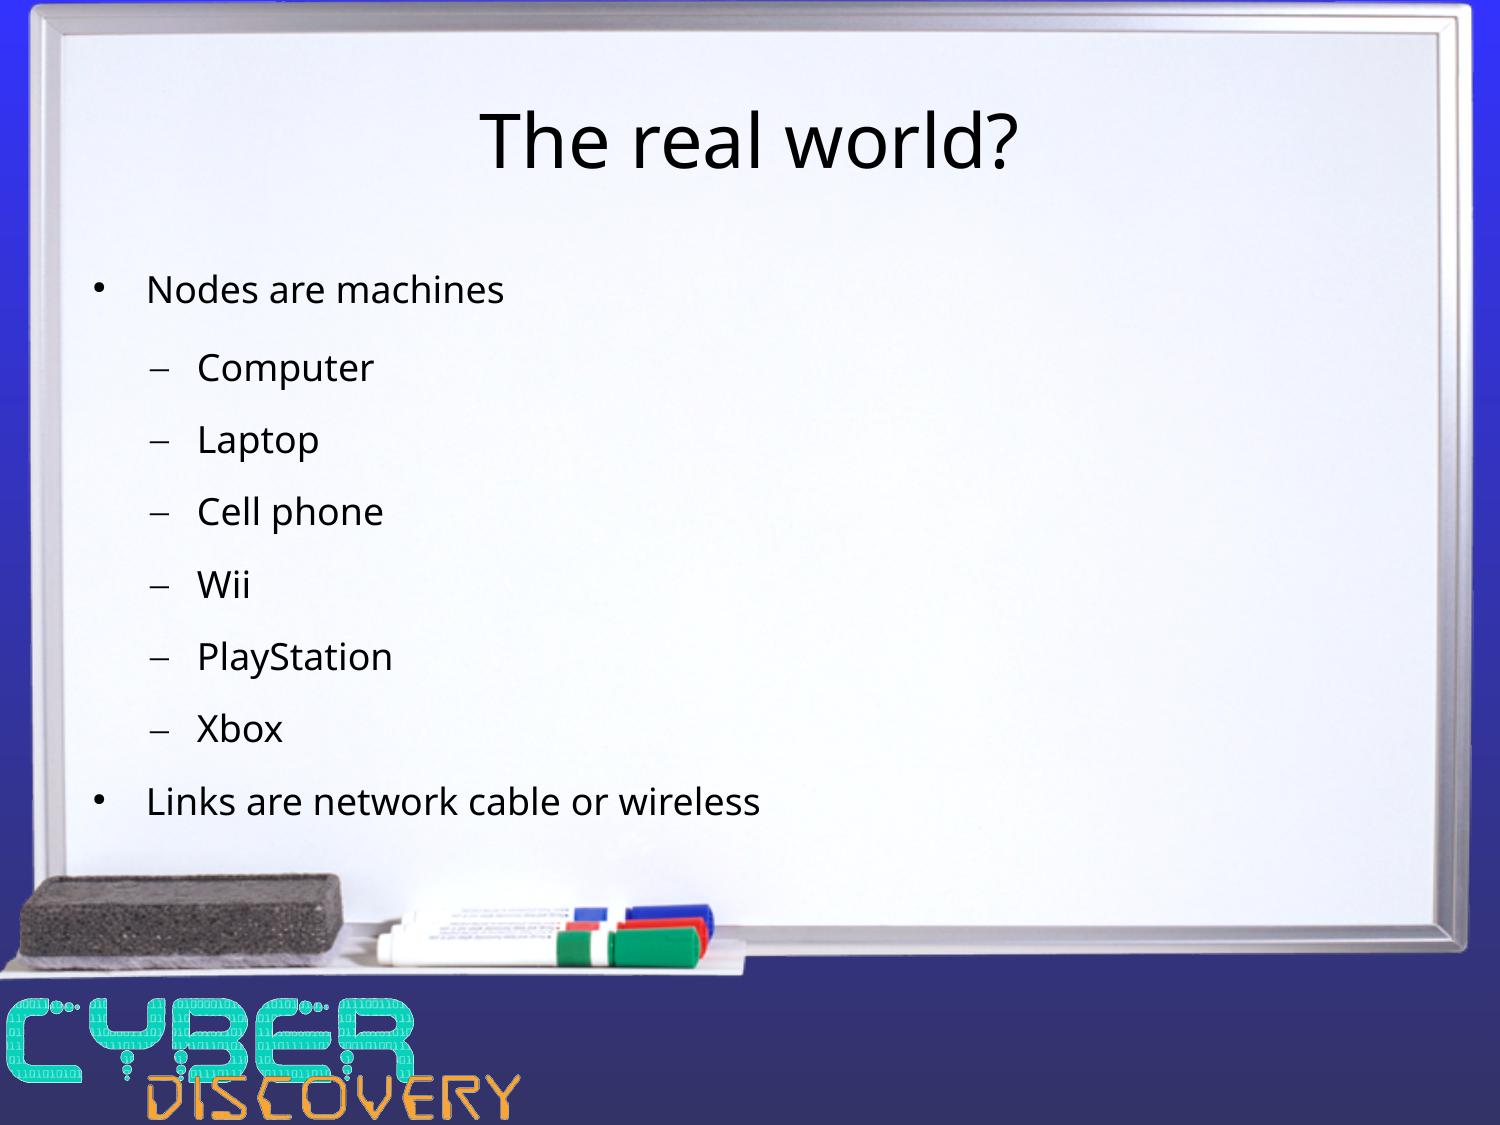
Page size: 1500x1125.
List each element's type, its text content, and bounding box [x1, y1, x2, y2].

picture [0, 0, 1500, 1125]
title The real world? [74, 44, 1425, 233]
list Nodes are machines Computer Laptop Cell phone Wii PlayStation Xbox Links are network cable or wireless [74, 263, 1425, 916]
